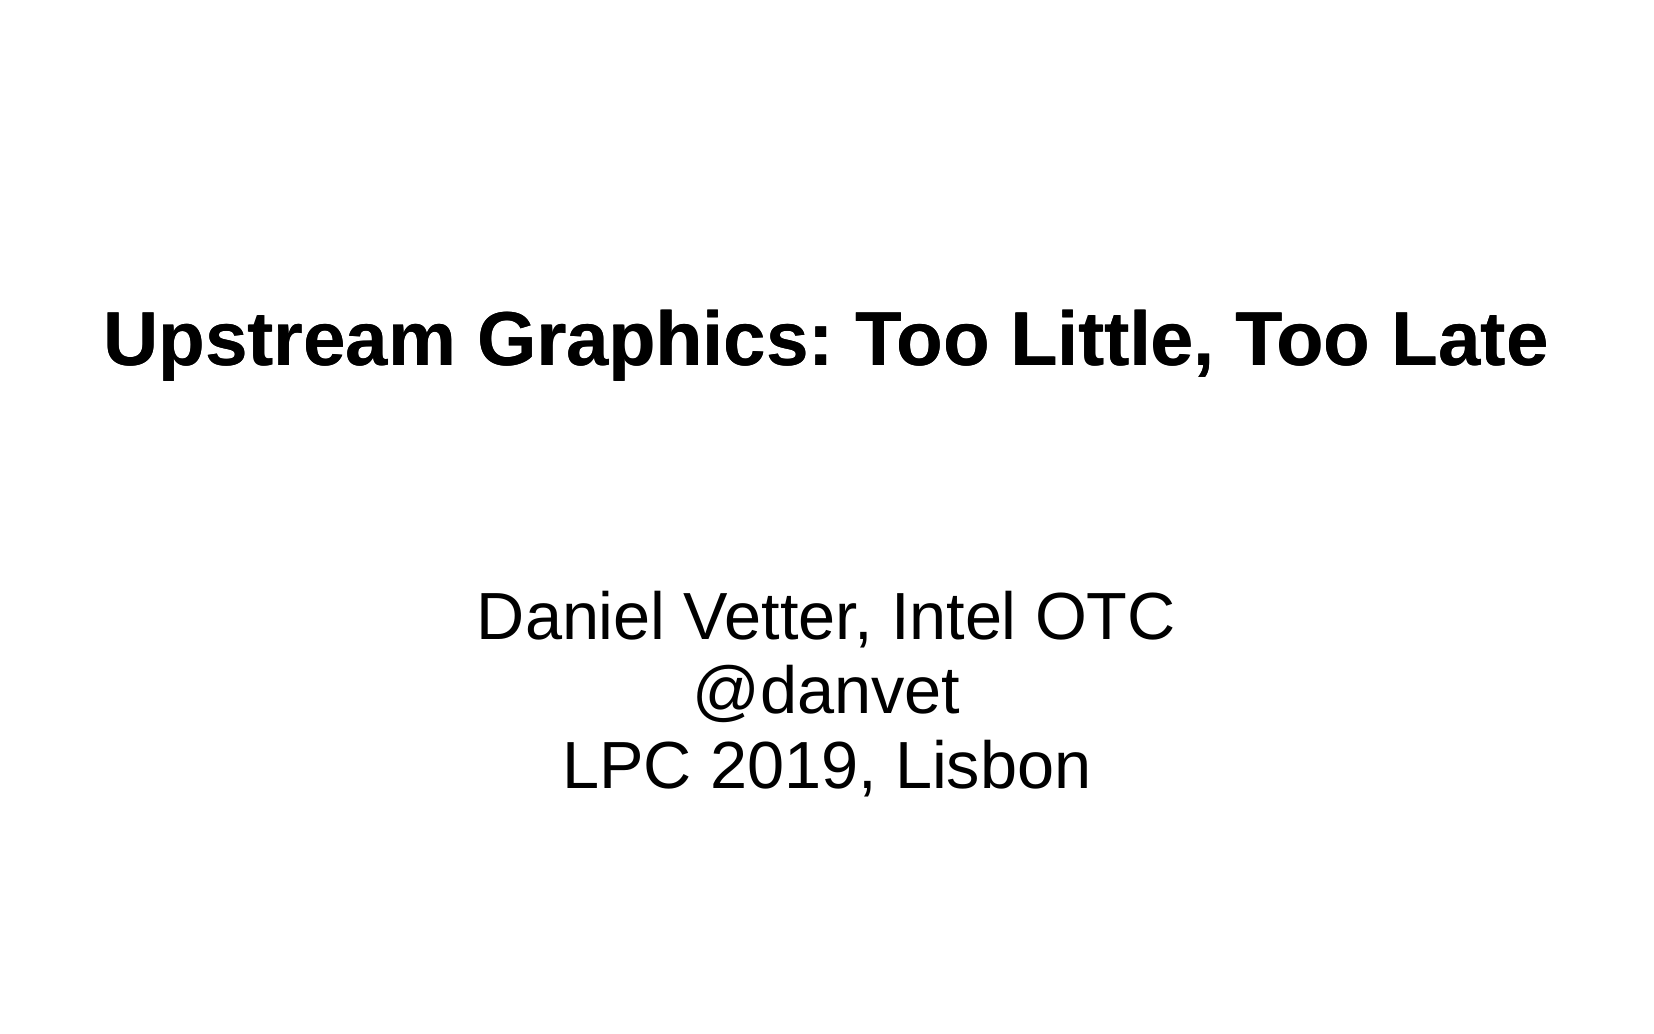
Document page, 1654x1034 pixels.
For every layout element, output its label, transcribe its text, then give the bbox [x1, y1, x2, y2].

title Upstream Graphics: Too Little, Too Late [82, 252, 1571, 426]
subtitle Daniel Vetter, Intel OTC @danvet LPC 2019, Lisbon [82, 578, 1571, 804]
